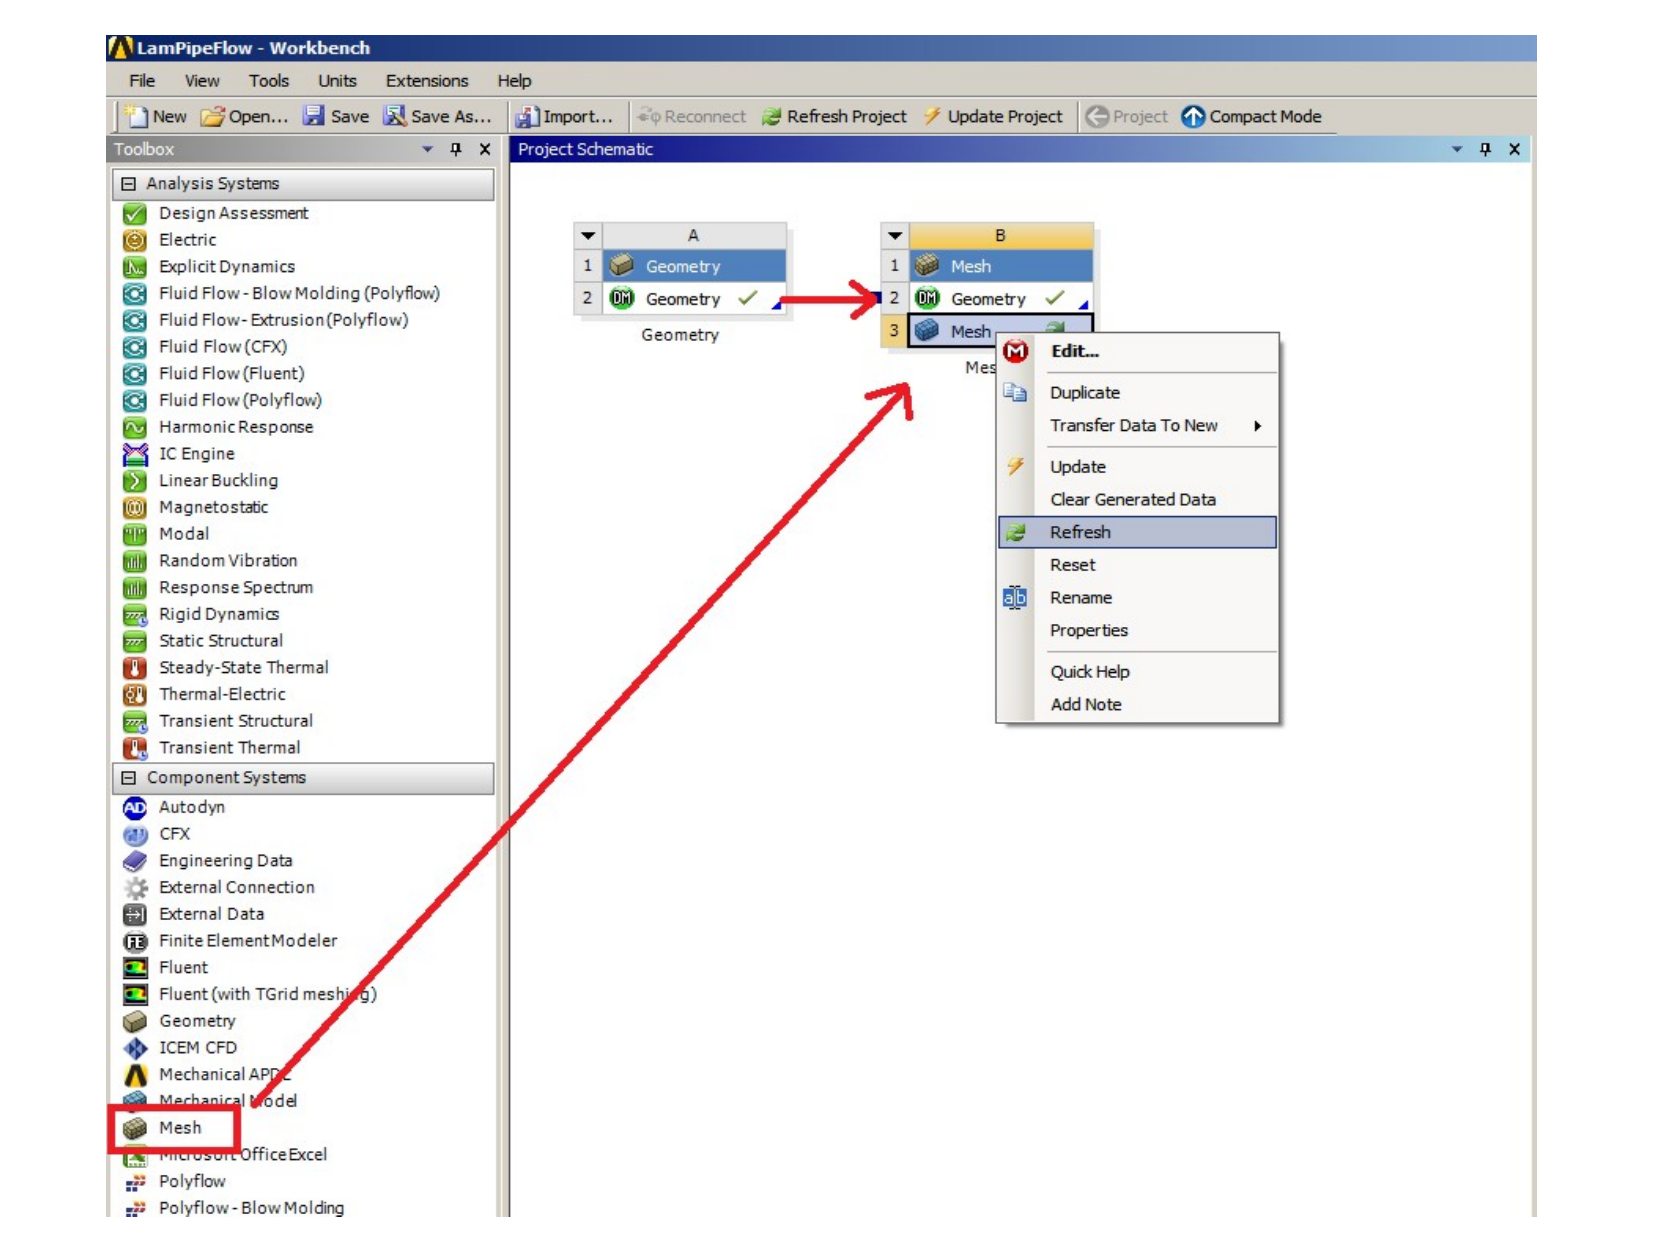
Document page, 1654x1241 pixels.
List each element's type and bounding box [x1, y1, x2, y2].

picture [106, 35, 1537, 1218]
